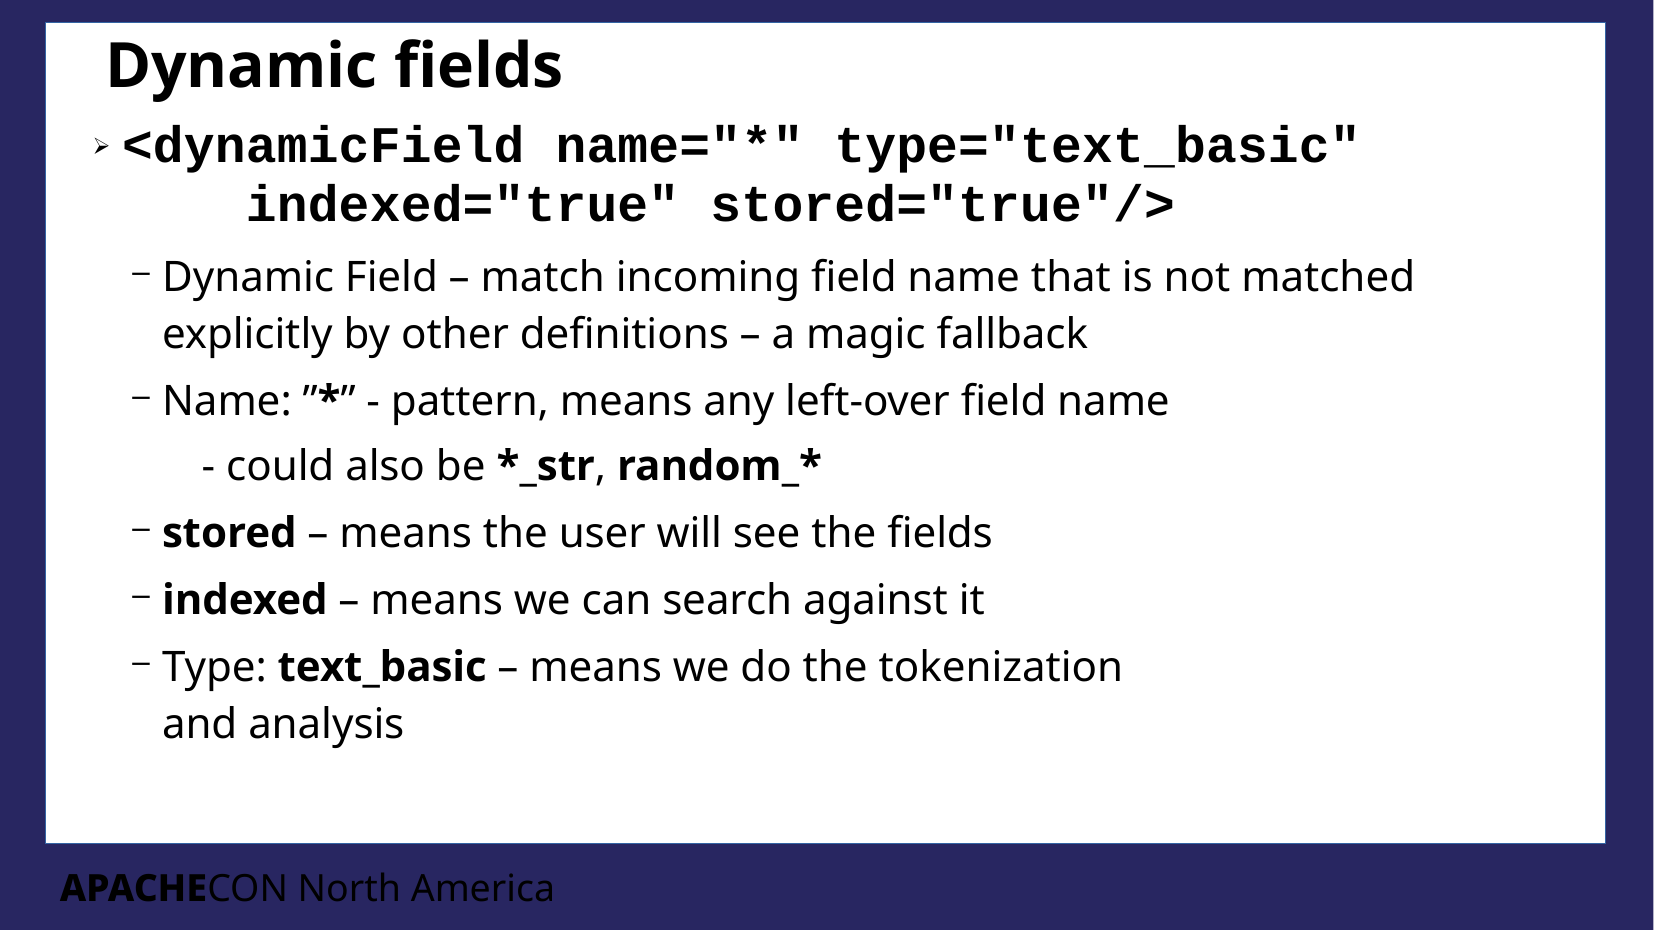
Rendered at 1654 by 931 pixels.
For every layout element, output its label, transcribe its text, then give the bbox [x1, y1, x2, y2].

list <dynamicField name="*" type="text_basic" indexed="true" stored="true"/> Dynamic Field – match incoming field name that is not matched explicitly by other definitions – a magic fallback Name: ”*” - pattern, means any left-over field name - could also be *_str, random_* stored – means the user will see the fields indexed – means we can search against it Type: text_basic – means we do the tokenization and analysis [82, 120, 1571, 757]
title Dynamic fields [105, 25, 1546, 102]
